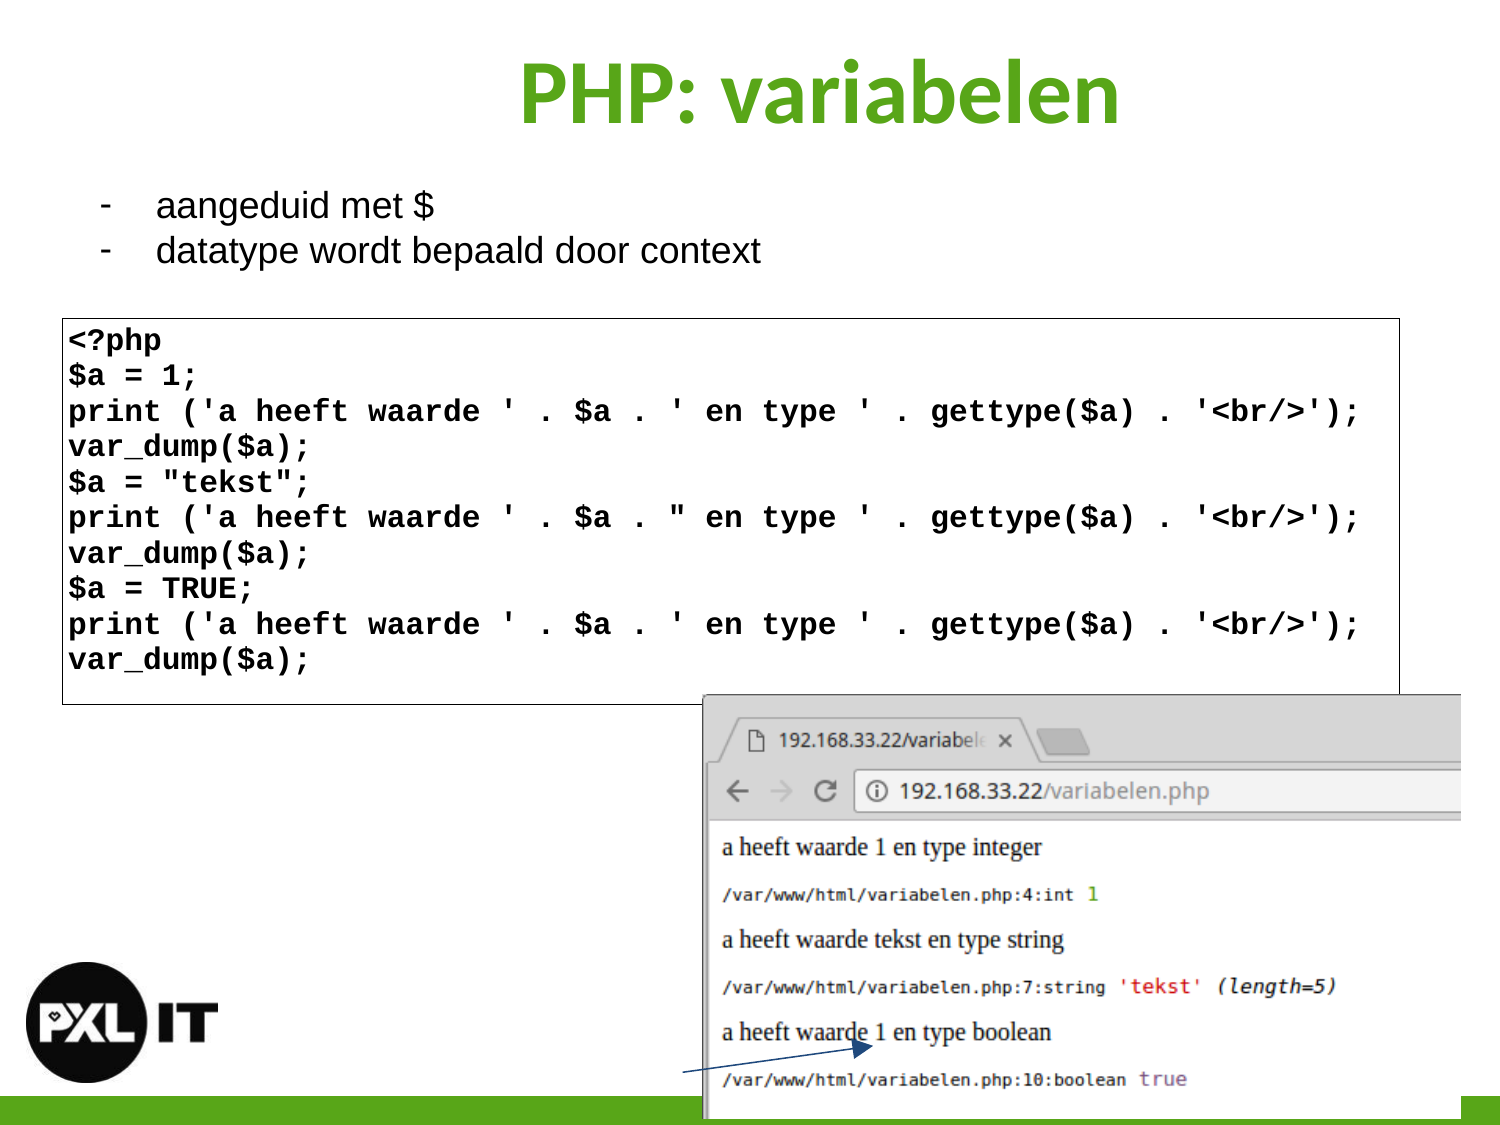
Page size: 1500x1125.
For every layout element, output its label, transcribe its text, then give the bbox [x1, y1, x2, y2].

picture [26, 962, 218, 1083]
text_box aangeduid met $ datatype wordt bepaald door context [65, 165, 914, 291]
text_box PHP: variabelen [201, 24, 1440, 151]
picture [702, 694, 1461, 1119]
table_header <?php $a = 1; print ('a heeft waarde ' . $a . ' en type ' . gettype($a) . '<br/>'); var_dump($a); $a = "tekst"; print ('a heeft waarde ' . $a . " en type ' . gettype($a) . '<br/>'); var_dump($a); $a = TRUE; print ('a heeft waarde ' . $a . ' en type ' . gettype($a) . '<br/>'); var_dump($a); [63, 319, 1399, 704]
